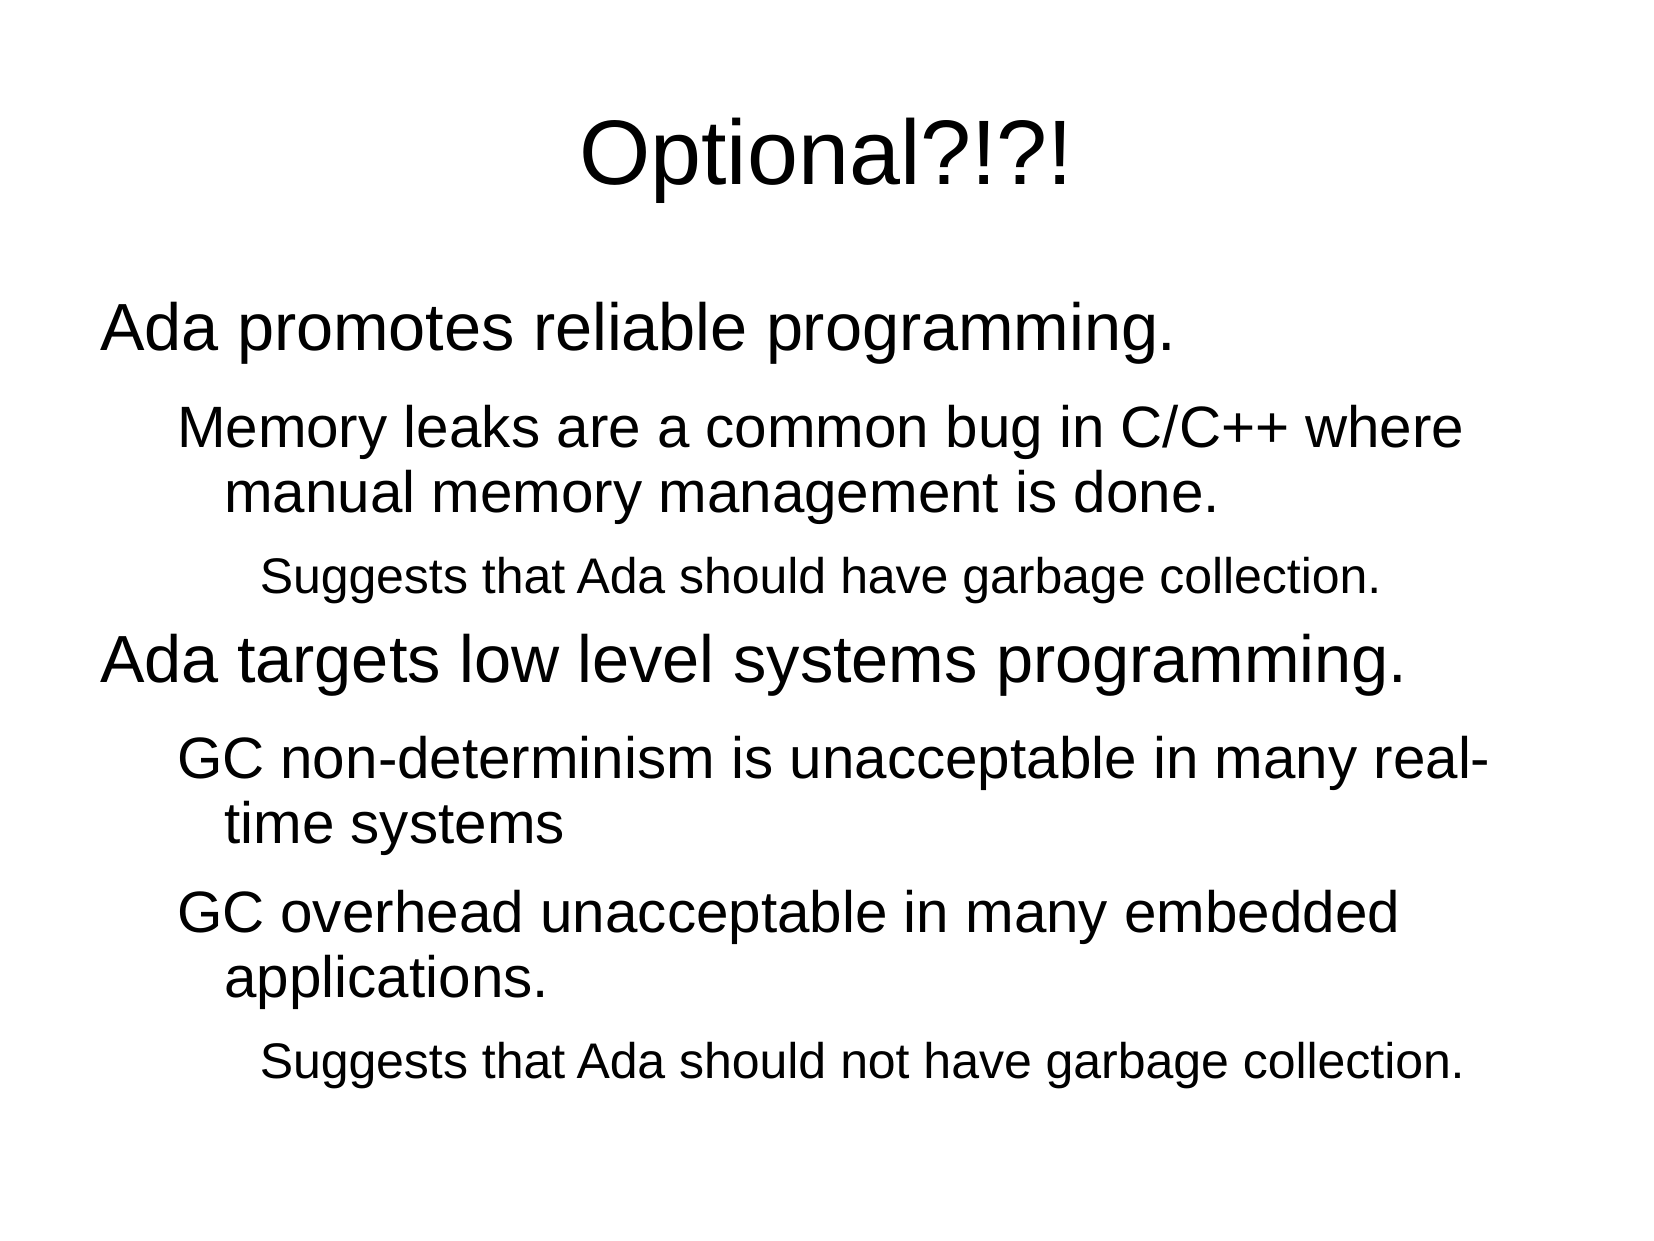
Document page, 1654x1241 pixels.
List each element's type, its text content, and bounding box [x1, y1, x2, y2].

list Ada promotes reliable programming. Memory leaks are a common bug in C/C++ where manual memory management is done. Suggests that Ada should have garbage collection. Ada targets low level systems programming. GC non-determinism is unacceptable in many real-time systems GC overhead unacceptable in many embedded applications. Suggests that Ada should not have garbage collection. [82, 290, 1571, 1109]
title Optional?!?! [82, 49, 1571, 257]
